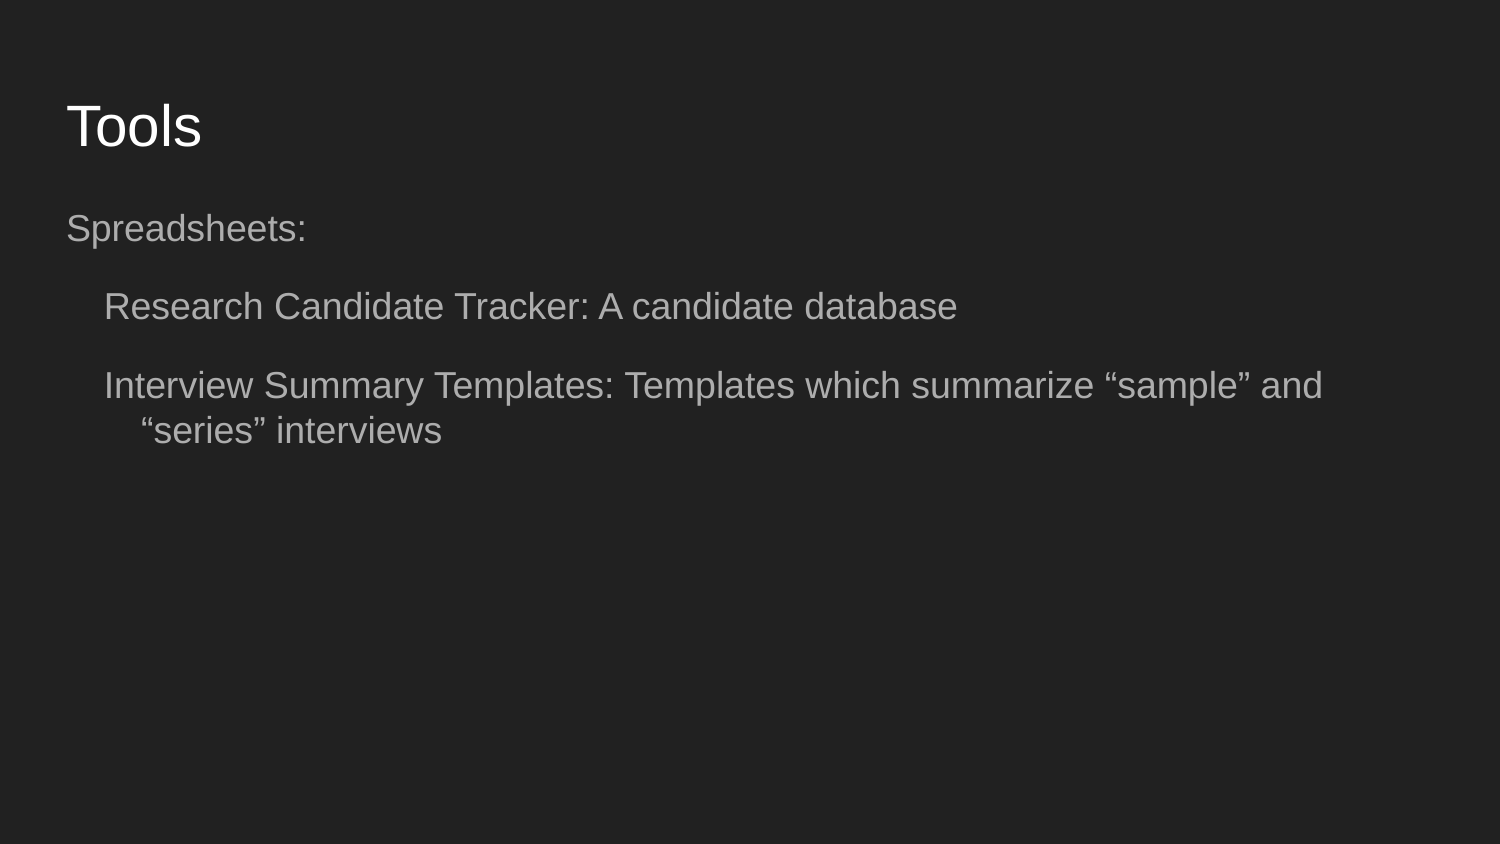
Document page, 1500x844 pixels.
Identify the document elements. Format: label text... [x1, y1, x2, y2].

title Tools [51, 72, 1449, 167]
list Spreadsheets: Research Candidate Tracker: A candidate database Interview Summary Templates: Templates which summarize “sample” and “series” interviews [51, 189, 1449, 750]
